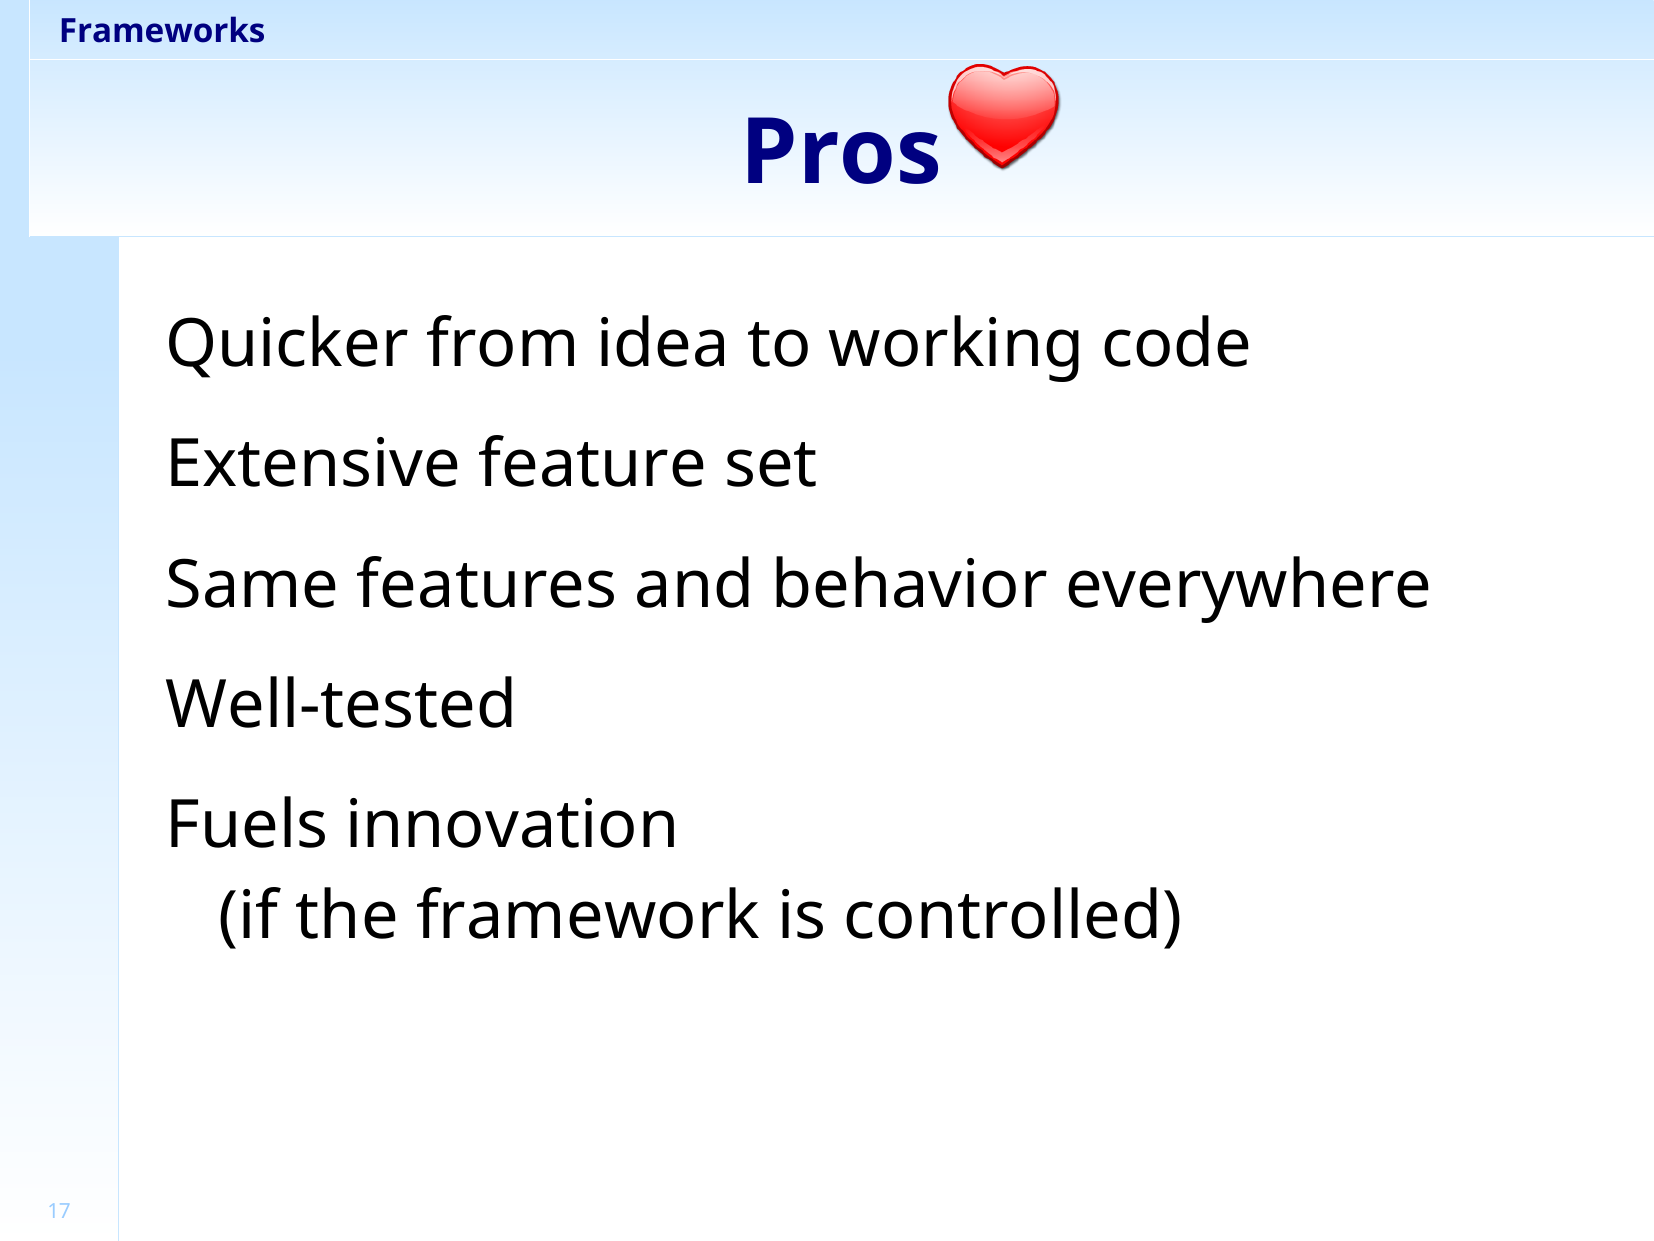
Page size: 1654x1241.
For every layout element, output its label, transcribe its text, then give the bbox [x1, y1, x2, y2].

list Quicker from idea to working code Extensive feature set Same features and behavior everywhere Well-tested Fuels innovation (if the framework is controlled) [147, 295, 1625, 1182]
title Pros [29, 59, 1654, 237]
picture [948, 62, 1063, 178]
title Frameworks [59, 0, 355, 60]
